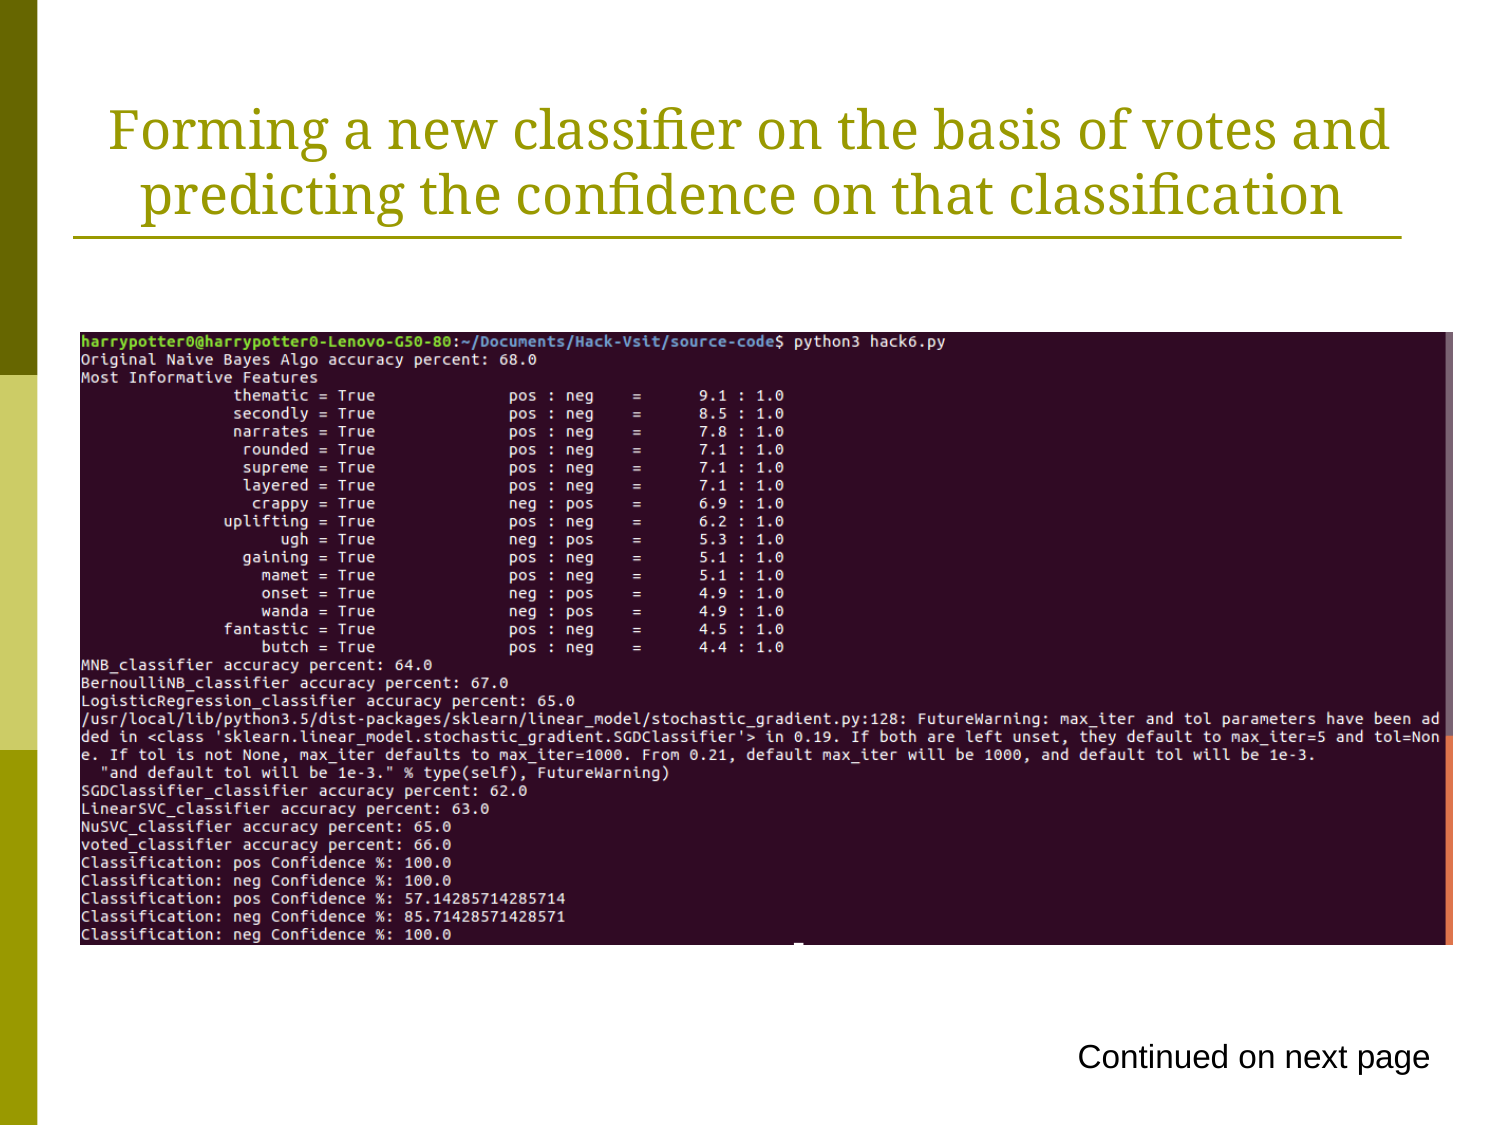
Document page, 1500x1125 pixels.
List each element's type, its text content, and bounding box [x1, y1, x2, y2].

text_box Continued on next page [1062, 1027, 1465, 1083]
title Forming a new classifier on the basis of votes and predicting the confidence on that classification [75, 22, 1426, 233]
picture [80, 332, 1453, 945]
